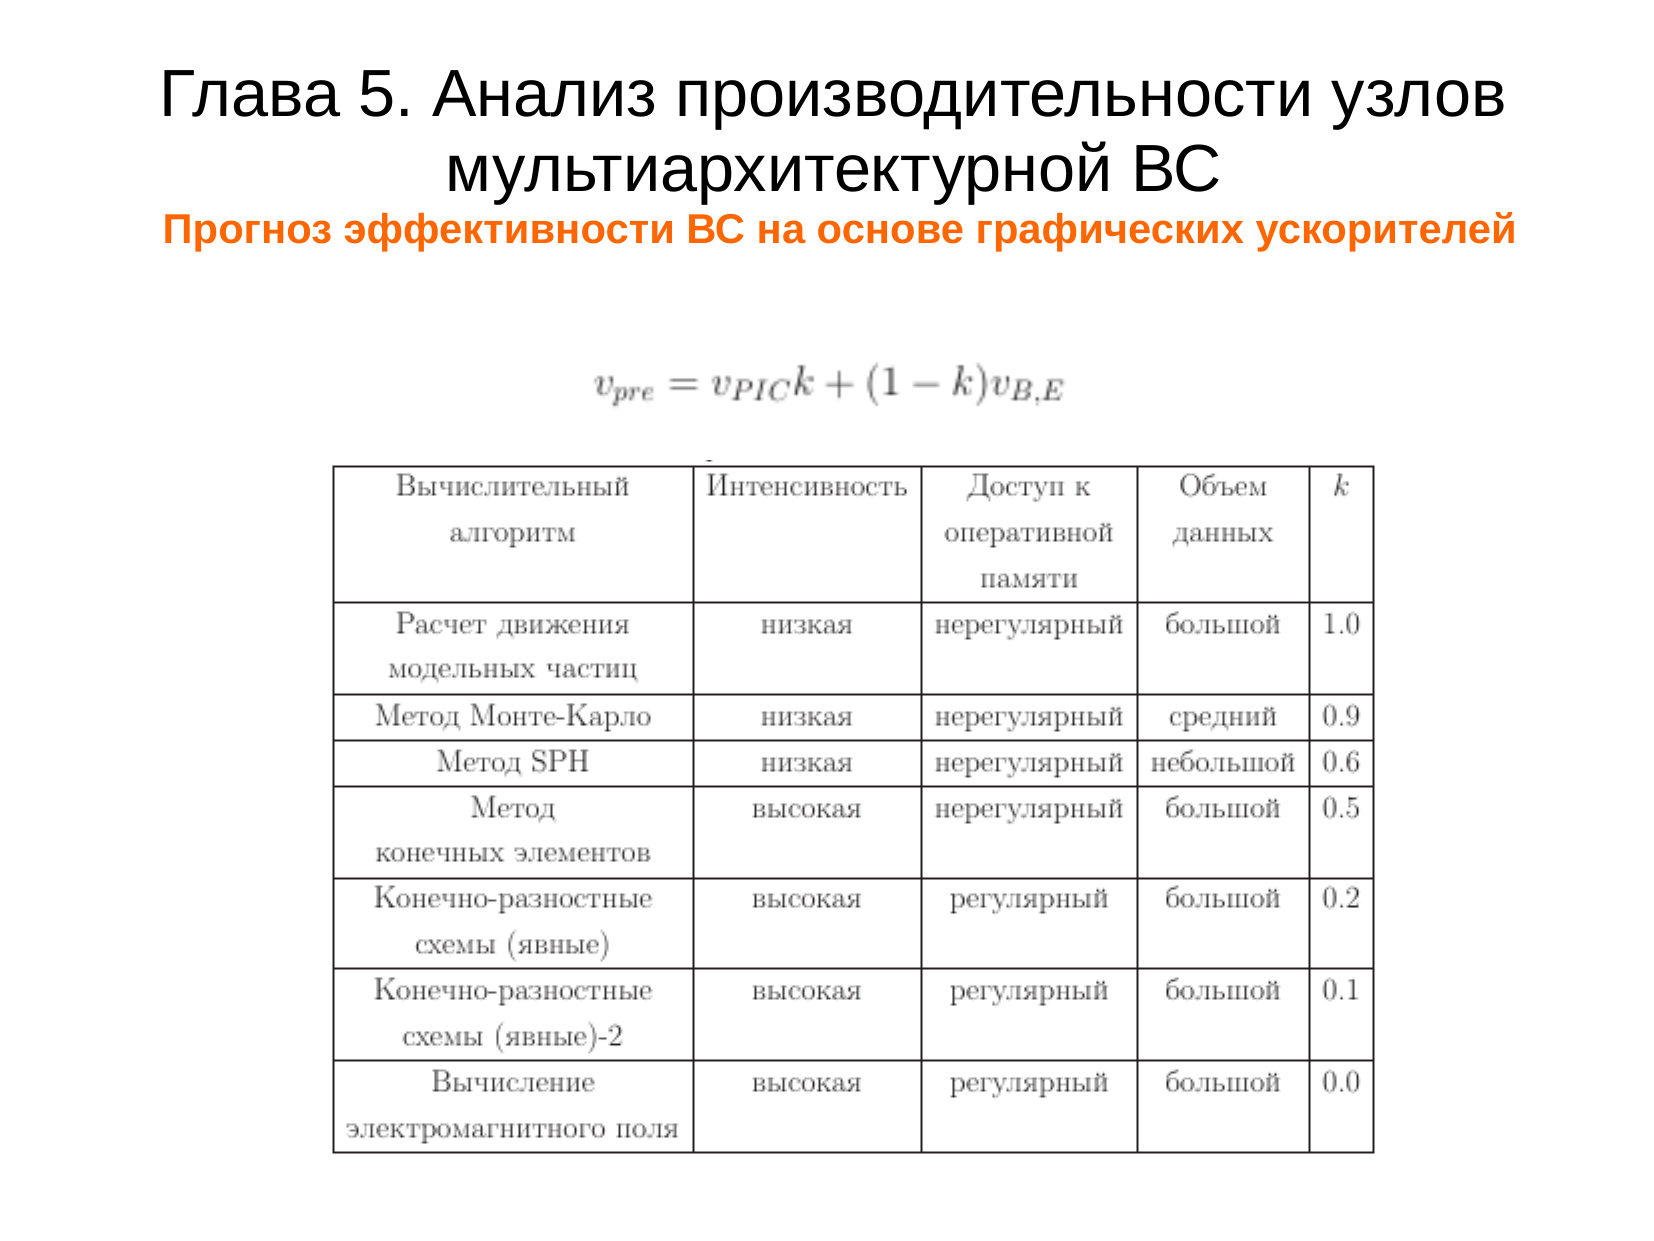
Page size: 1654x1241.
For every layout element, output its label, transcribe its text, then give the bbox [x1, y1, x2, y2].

title Глава 5. Анализ производительности узлов мультиархитектурной ВС Прогноз эффективности ВС на основе графических ускорителей [15, 0, 1654, 308]
picture [317, 460, 1396, 1171]
picture [547, 307, 1141, 428]
